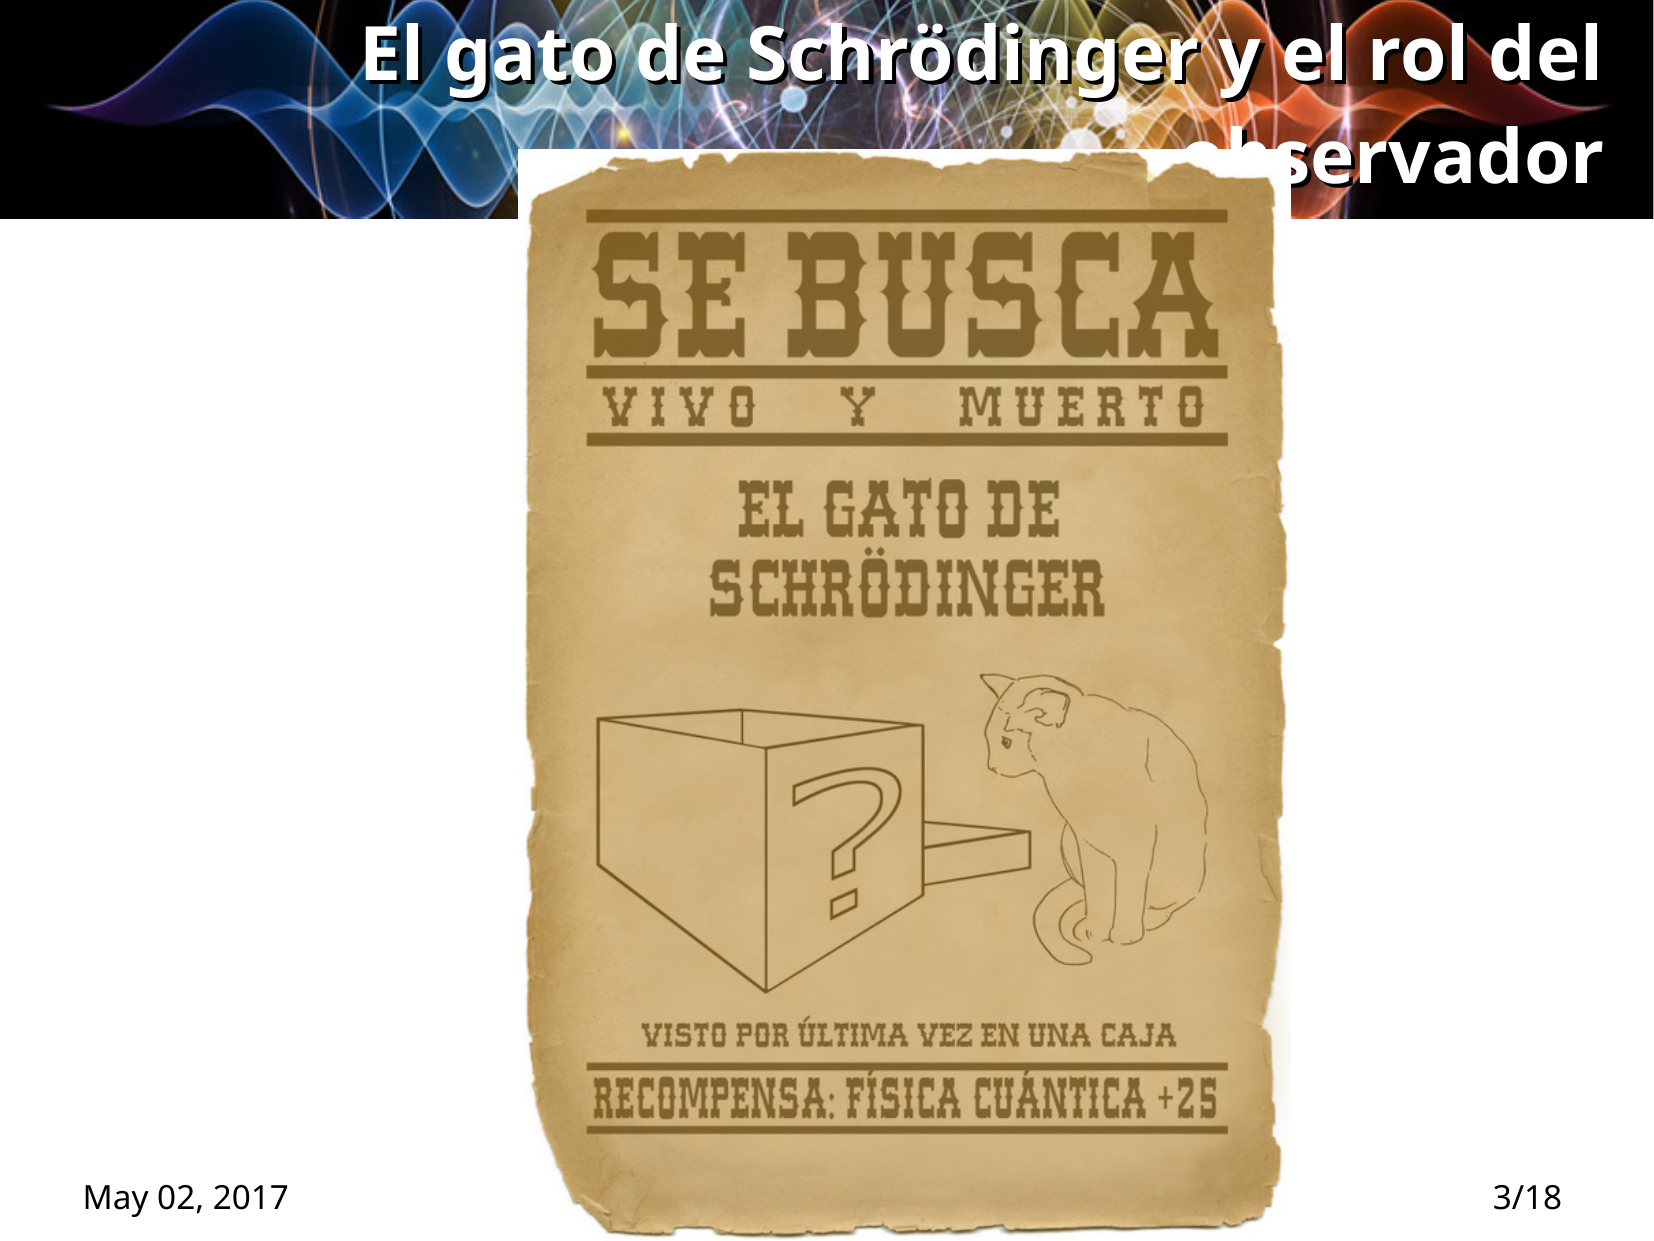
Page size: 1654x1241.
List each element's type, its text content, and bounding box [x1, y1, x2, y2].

picture [0, 0, 1654, 1241]
title El gato de Schrödinger y el rol del observador [45, 15, 1606, 191]
